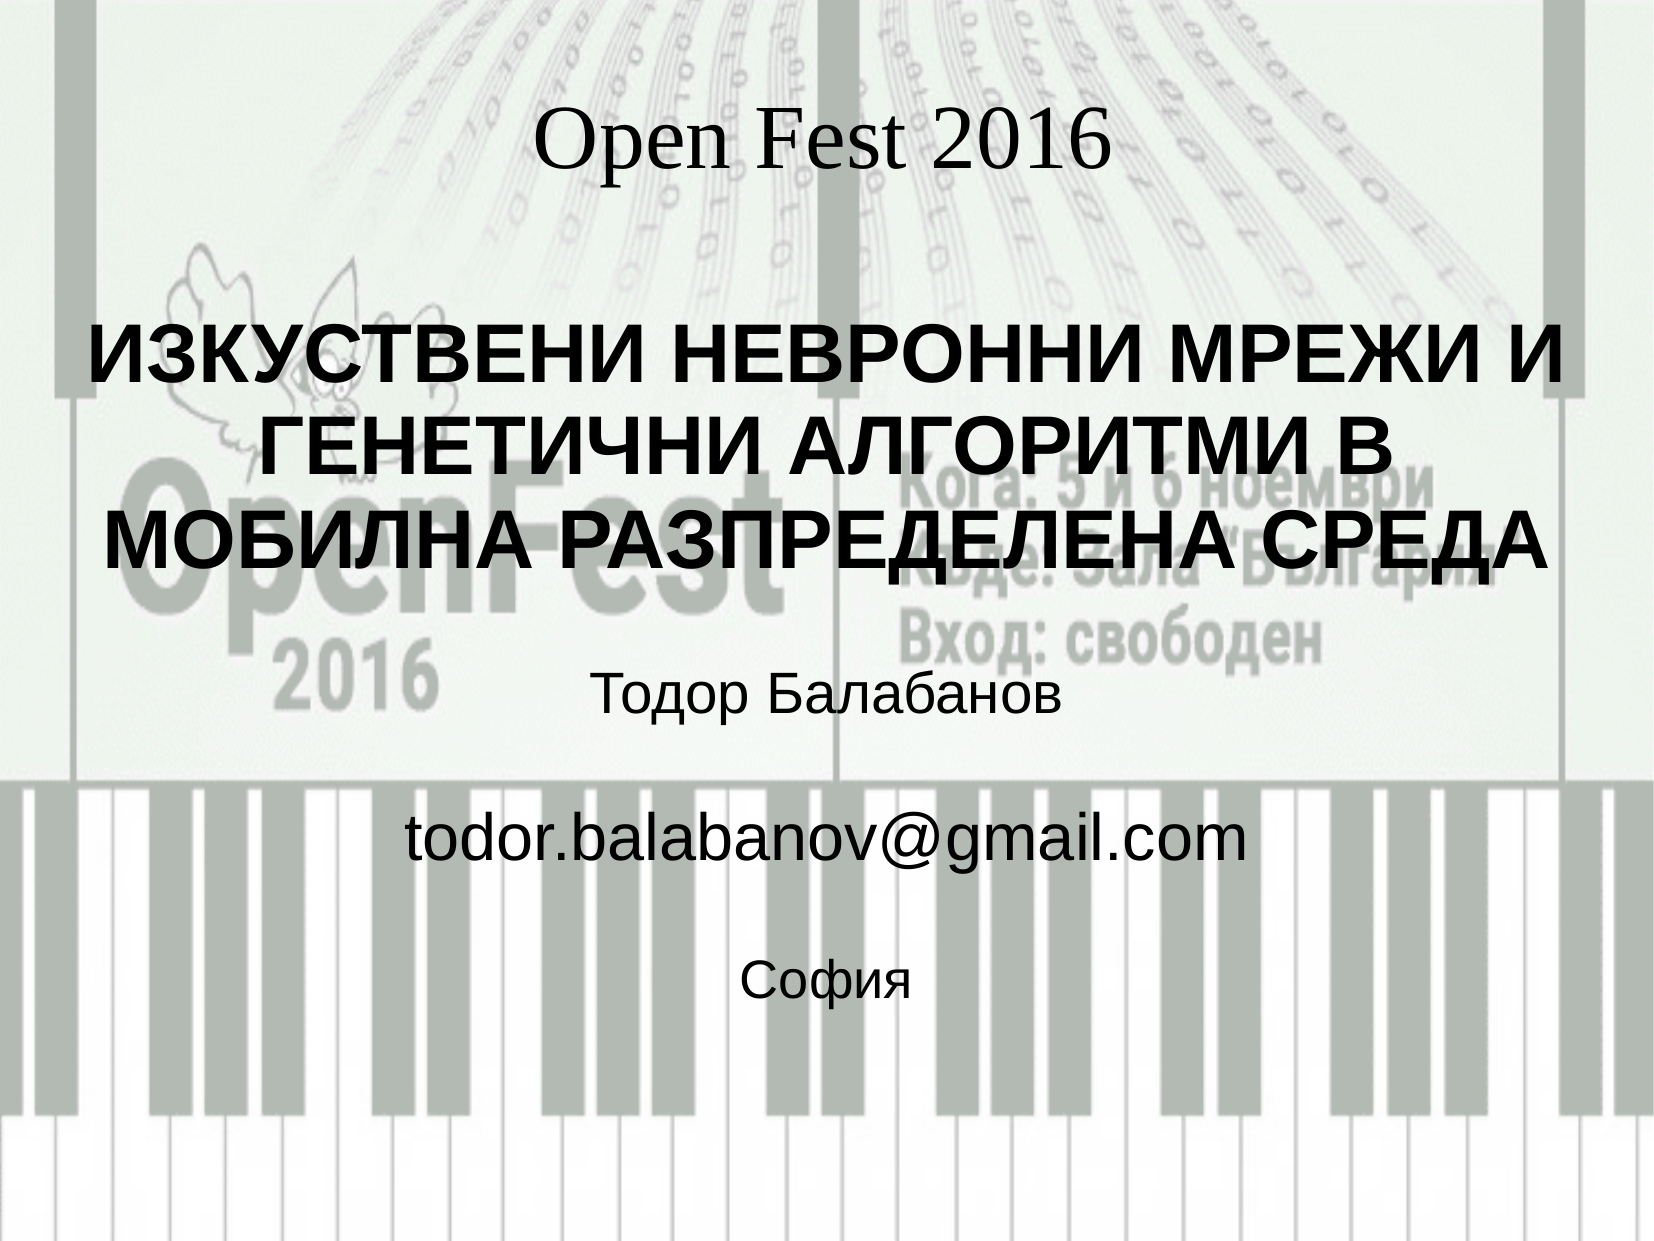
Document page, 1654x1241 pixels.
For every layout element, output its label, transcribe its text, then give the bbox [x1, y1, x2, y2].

subtitle ИЗКУСТВЕНИ НЕВРОННИ МРЕЖИ И ГЕНЕТИЧНИ АЛГОРИТМИ В МОБИЛНА РАЗПРЕДЕЛЕНА СРЕДА Тодор Балабанов todor.balabanov@gmail.com София [82, 299, 1571, 1019]
picture [0, 0, 1654, 1241]
title Open Fest 2016 [159, 47, 1489, 229]
